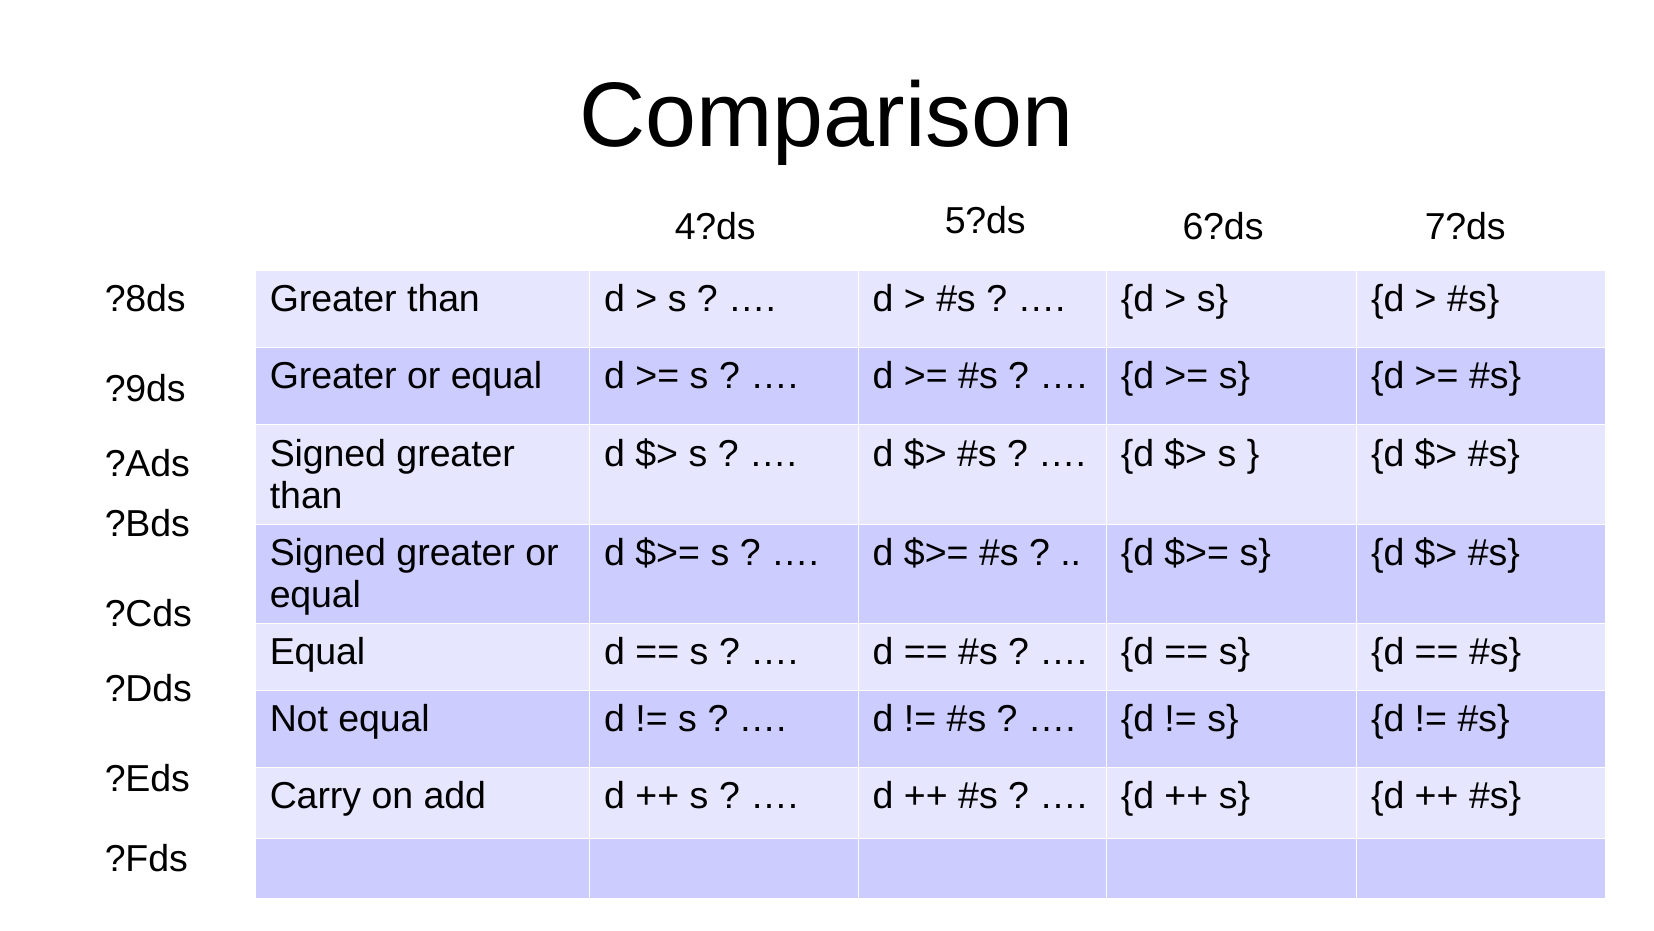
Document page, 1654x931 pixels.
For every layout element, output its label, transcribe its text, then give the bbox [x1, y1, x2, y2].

table_cell d $> s ? …. [590, 425, 858, 524]
table_cell d >= s ? …. [590, 348, 858, 424]
table_cell {d != #s} [1357, 691, 1605, 767]
text_box 7?ds [1410, 198, 1546, 256]
text_box ?Dds [90, 660, 211, 717]
text_box ?9ds [90, 360, 211, 417]
table_header Greater than [256, 271, 589, 347]
table_cell [1107, 839, 1356, 898]
text_box 5?ds [930, 192, 1051, 256]
table_cell {d != s} [1107, 691, 1356, 767]
table_cell d == #s ? …. [859, 624, 1106, 690]
table_cell d $>= s ? …. [590, 525, 858, 623]
table_header {d > s} [1107, 271, 1356, 347]
table_cell d $> #s ? …. [859, 425, 1106, 524]
table_cell d != s ? …. [590, 691, 858, 767]
text_box ?Ads [90, 435, 211, 495]
text_box ?Fds [90, 829, 211, 887]
text_box 6?ds [1167, 198, 1288, 256]
table_cell Signed greater or equal [256, 525, 589, 623]
table_cell {d == s} [1107, 624, 1356, 690]
table_header d > s ? …. [590, 271, 858, 347]
text_box 4?ds [660, 198, 781, 256]
table_cell [859, 839, 1106, 898]
table_cell d != #s ? …. [859, 691, 1106, 767]
title Comparison [82, 37, 1571, 193]
table_cell d == s ? …. [590, 624, 858, 690]
table_cell [590, 839, 858, 898]
text_box ?Bds [90, 495, 226, 552]
table_cell {d == #s} [1357, 624, 1605, 690]
table_cell Not equal [256, 691, 589, 767]
text_box ?8ds [90, 270, 241, 327]
table_cell d $>= #s ? .. [859, 525, 1106, 623]
text_box ?Cds [90, 585, 211, 642]
table_cell {d ++ #s} [1357, 768, 1605, 838]
table_cell Equal [256, 624, 589, 690]
table_cell Carry on add [256, 768, 589, 838]
table_cell {d >= s} [1107, 348, 1356, 424]
table_cell [256, 839, 589, 898]
table_cell [1357, 839, 1605, 898]
text_box ?Eds [90, 750, 211, 807]
table_header d > #s ? …. [859, 271, 1106, 347]
table_cell {d $> s } [1107, 425, 1356, 524]
table_cell d ++ s ? …. [590, 768, 858, 838]
table_cell {d >= #s} [1357, 348, 1605, 424]
table_cell {d $> #s} [1357, 525, 1605, 623]
table_cell d ++ #s ? …. [859, 768, 1106, 838]
table_header {d > #s} [1357, 271, 1605, 347]
table_cell {d $>= s} [1107, 525, 1356, 623]
table_cell {d $> #s} [1357, 425, 1605, 524]
table_cell Signed greater than [256, 425, 589, 524]
table_cell {d ++ s} [1107, 768, 1356, 838]
table_cell d >= #s ? …. [859, 348, 1106, 424]
table_cell Greater or equal [256, 348, 589, 424]
